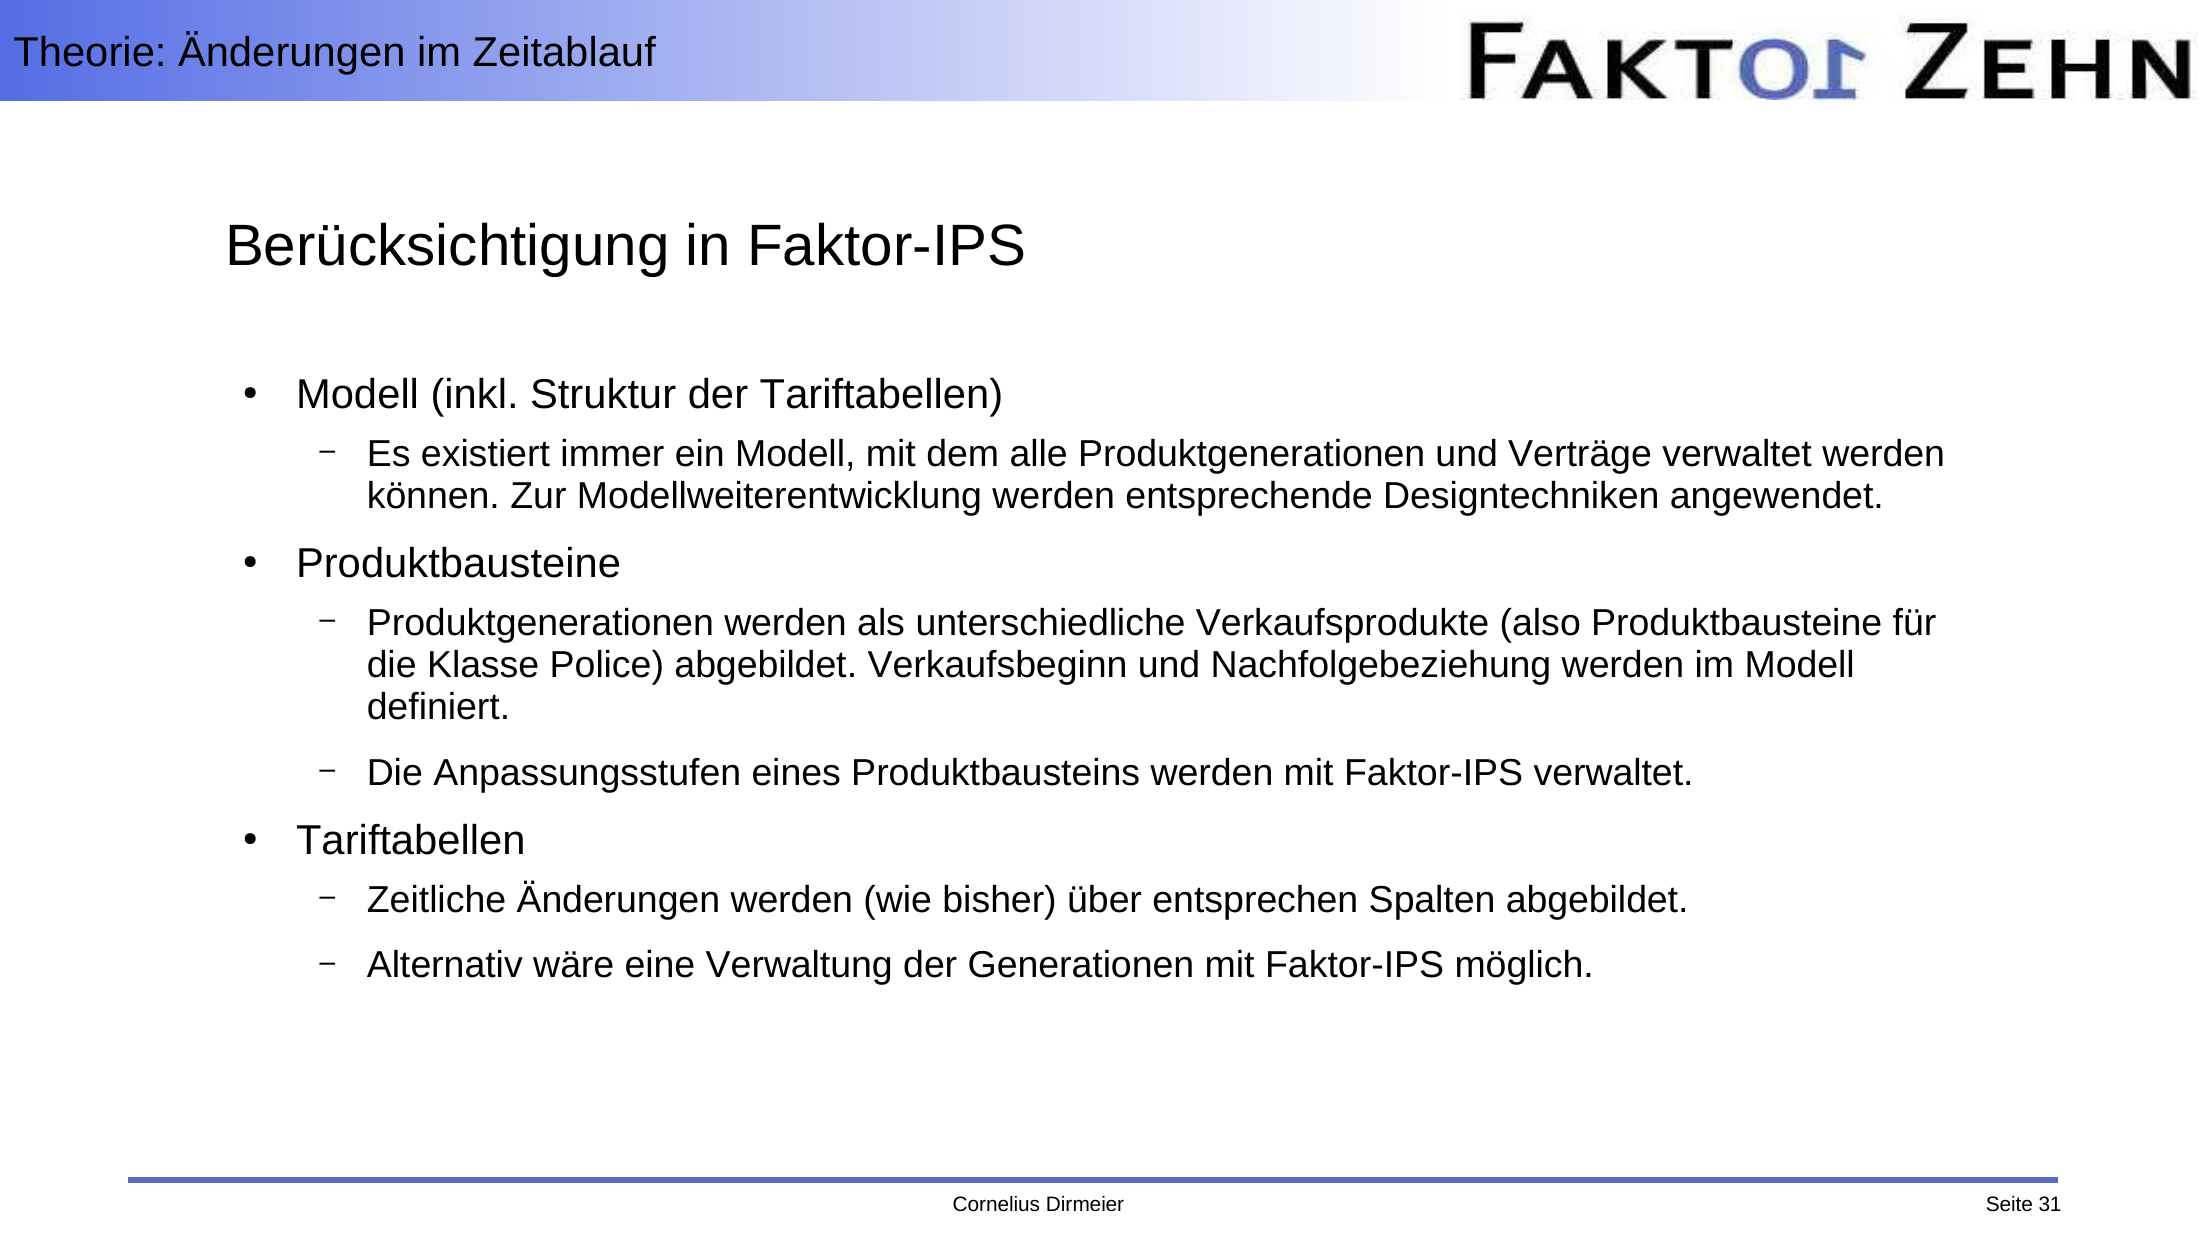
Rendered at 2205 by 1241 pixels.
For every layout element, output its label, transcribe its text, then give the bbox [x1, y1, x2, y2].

picture [1769, 7, 2202, 100]
list Modell (inkl. Struktur der Tariftabellen) Es existiert immer ein Modell, mit dem alle Produktgenerationen und Verträge verwaltet werden können. Zur Modellweiterentwicklung werden entsprechende Designtechniken angewendet. Produktbausteine Produktgenerationen werden als unterschiedliche Verkaufsprodukte (also Produktbausteine für die Klasse Police) abgebildet. Verkaufsbeginn und Nachfolgebeziehung werden im Modell definiert. Die Anpassungsstufen eines Produktbausteins werden mit Faktor-IPS verwaltet. Tariftabellen Zeitliche Änderungen werden (wie bisher) über entsprechen Spalten abgebildet. Alternativ wäre eine Verwaltung der Generationen mit Faktor-IPS möglich. [225, 371, 1981, 1099]
title Berücksichtigung in Faktor-IPS [225, 142, 1981, 349]
title Theorie: Änderungen im Zeitablauf [13, 0, 1769, 104]
